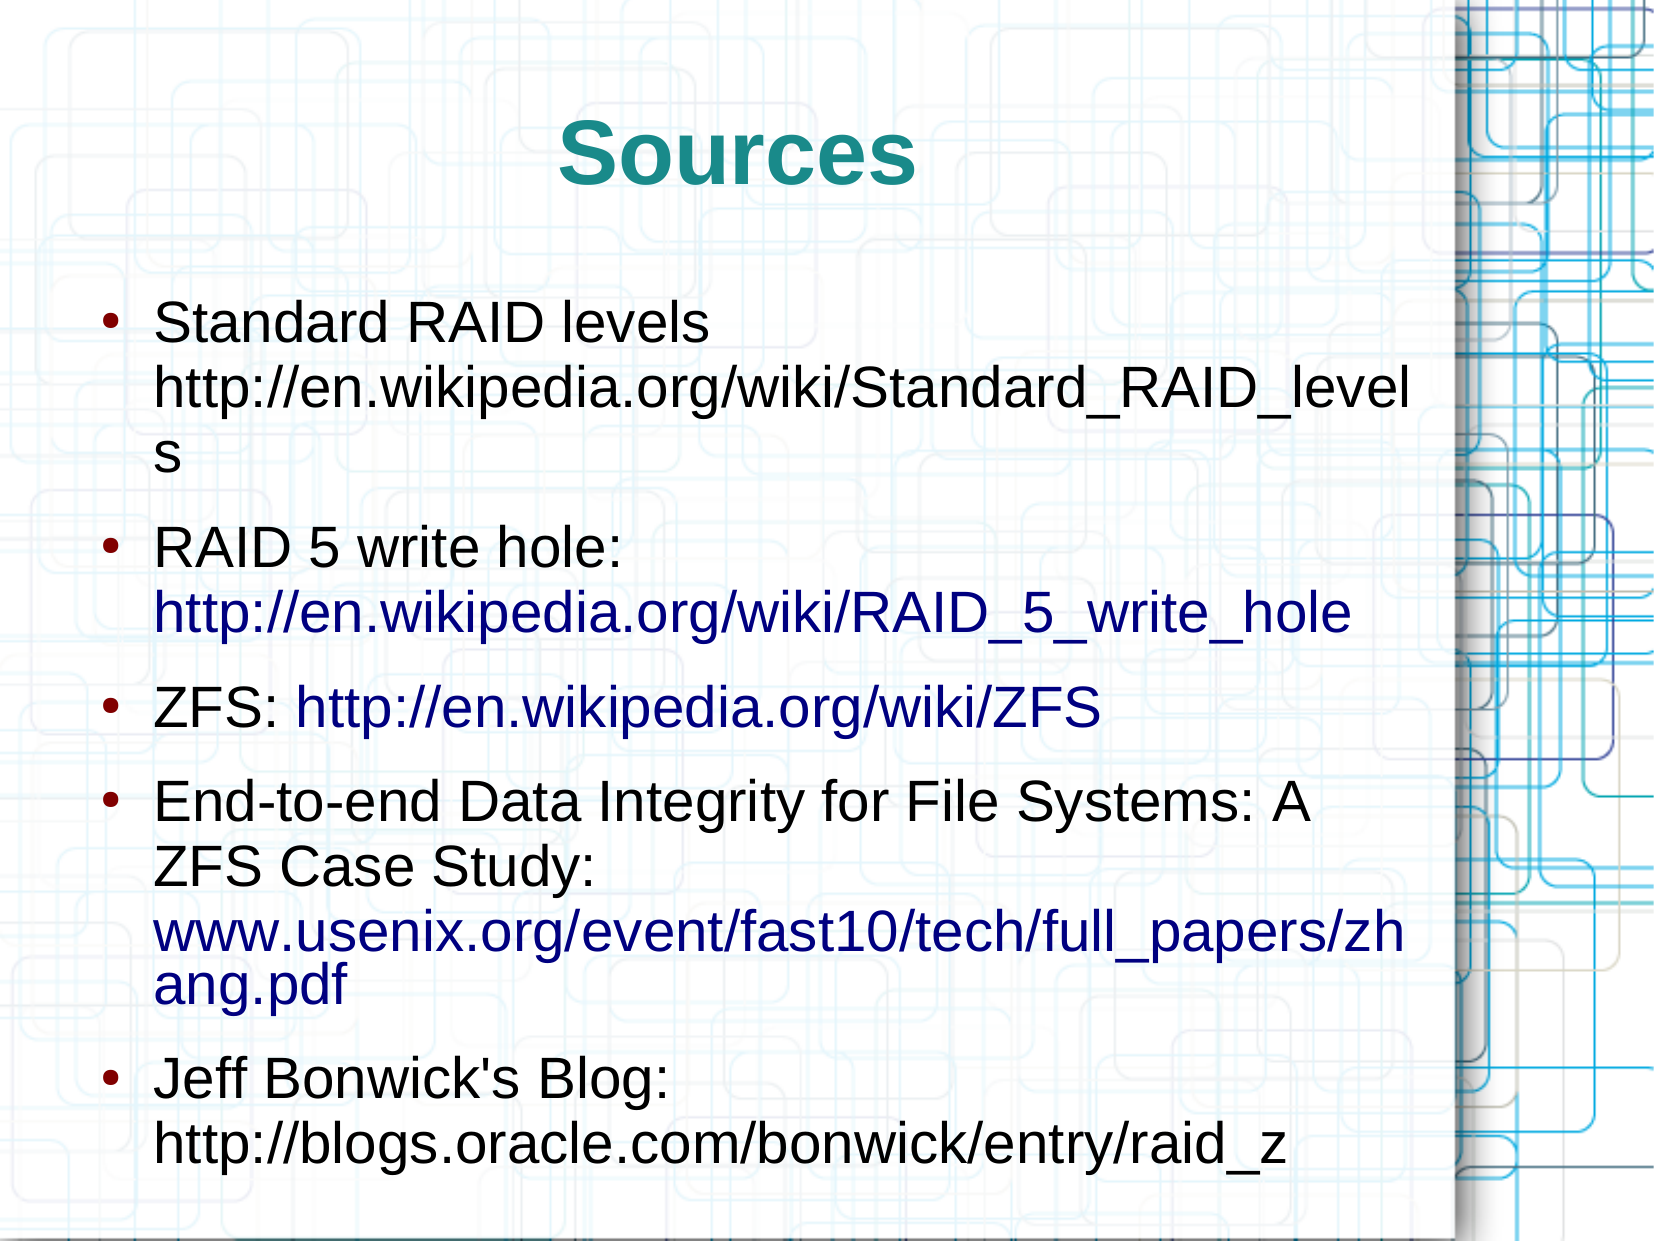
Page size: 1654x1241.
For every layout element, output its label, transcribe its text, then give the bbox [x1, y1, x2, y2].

title Sources [59, 49, 1418, 257]
list Standard RAID levels http://en.wikipedia.org/wiki/Standard_RAID_levels RAID 5 write hole: http://en.wikipedia.org/wiki/RAID_5_write_hole ZFS: http://en.wikipedia.org/wiki/ZFS End-to-end Data Integrity for File Systems: A ZFS Case Study: www.usenix.org/event/fast10/tech/full_papers/zhang.pdf Jeff Bonwick's Blog: http://blogs.oracle.com/bonwick/entry/raid_z [82, 290, 1418, 1121]
picture [0, 0, 1654, 1241]
